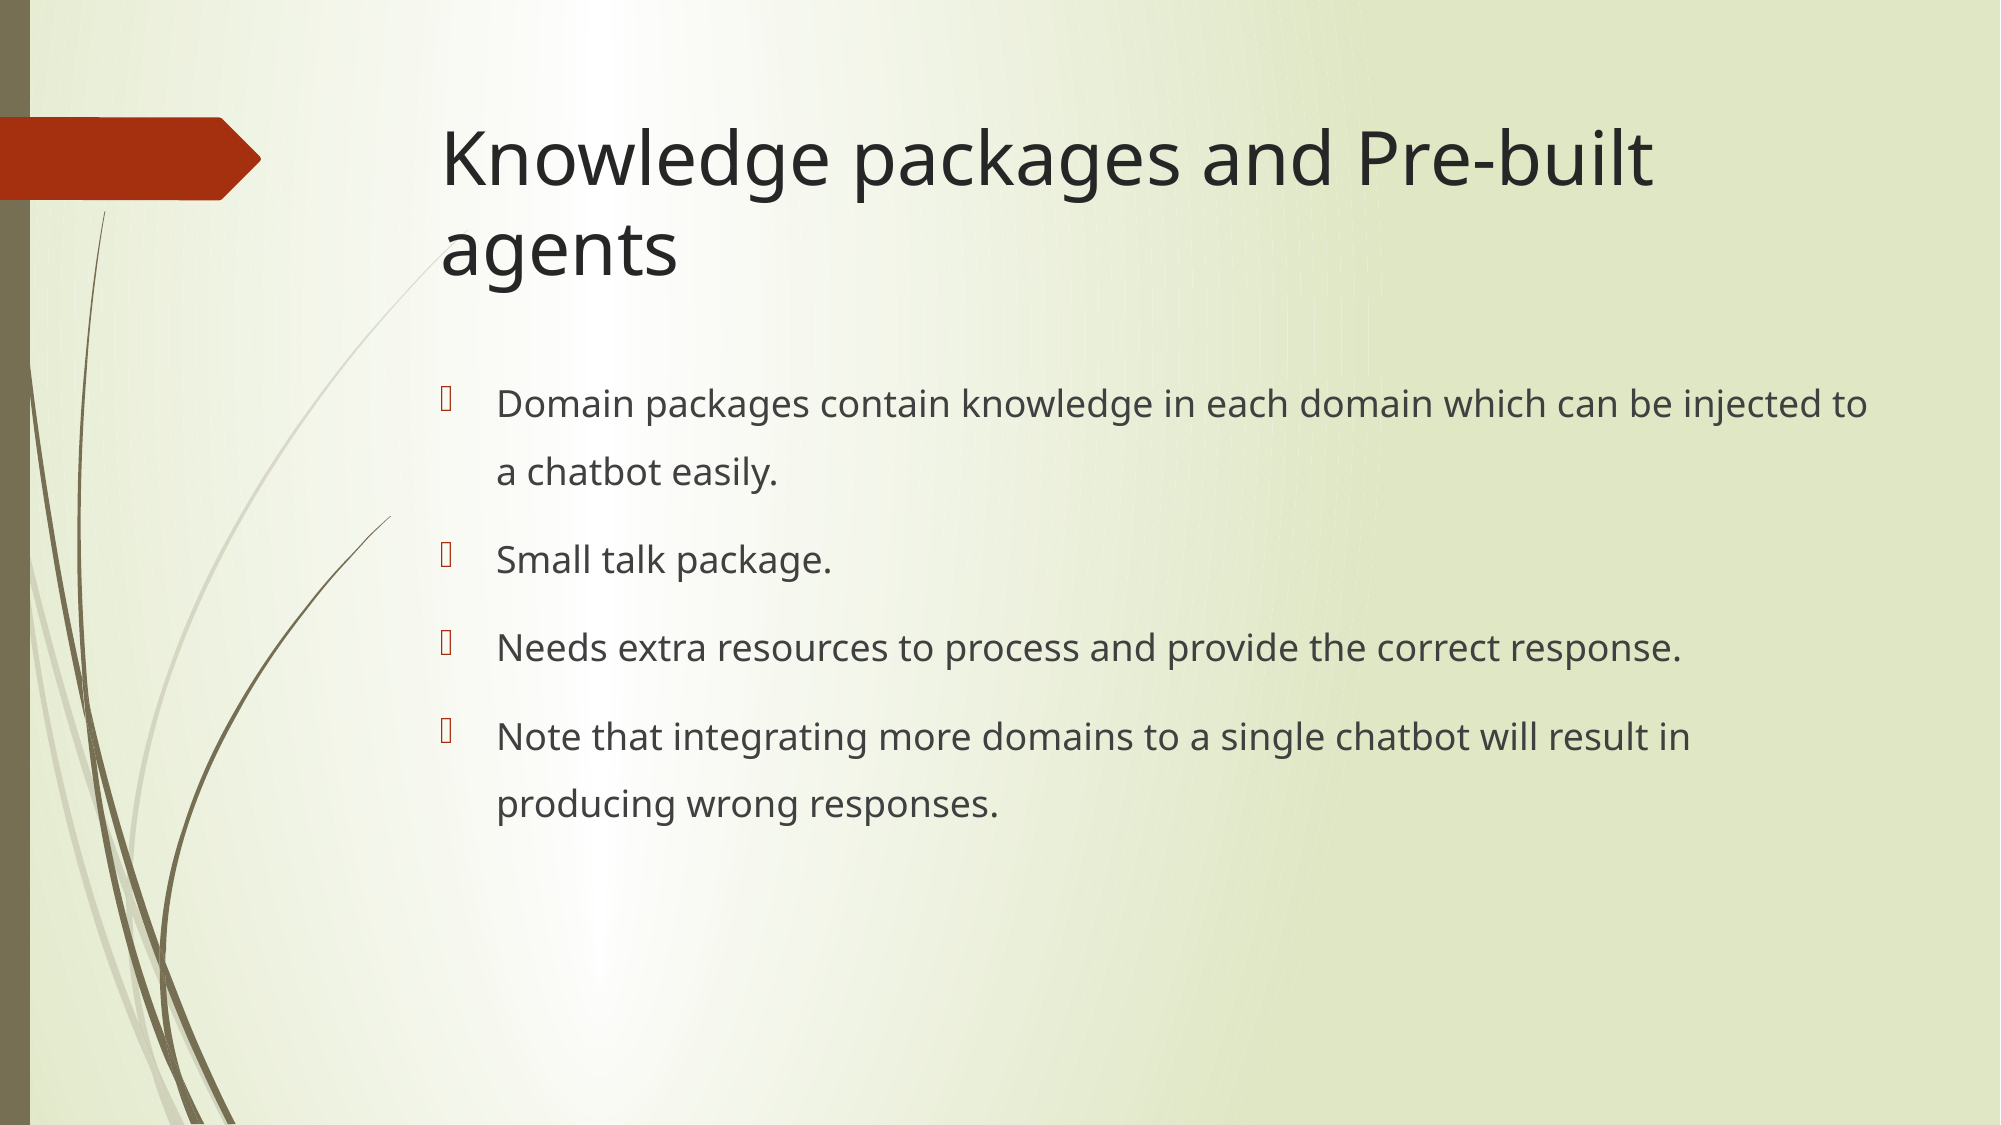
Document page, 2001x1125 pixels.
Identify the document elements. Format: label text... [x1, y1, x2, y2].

title Knowledge packages and Pre-built agents [425, 102, 1888, 313]
list Domain packages contain knowledge in each domain which can be injected to a chatbot easily. Small talk package. Needs extra resources to process and provide the correct response. Note that integrating more domains to a single chatbot will result in producing wrong responses. [424, 350, 1888, 970]
